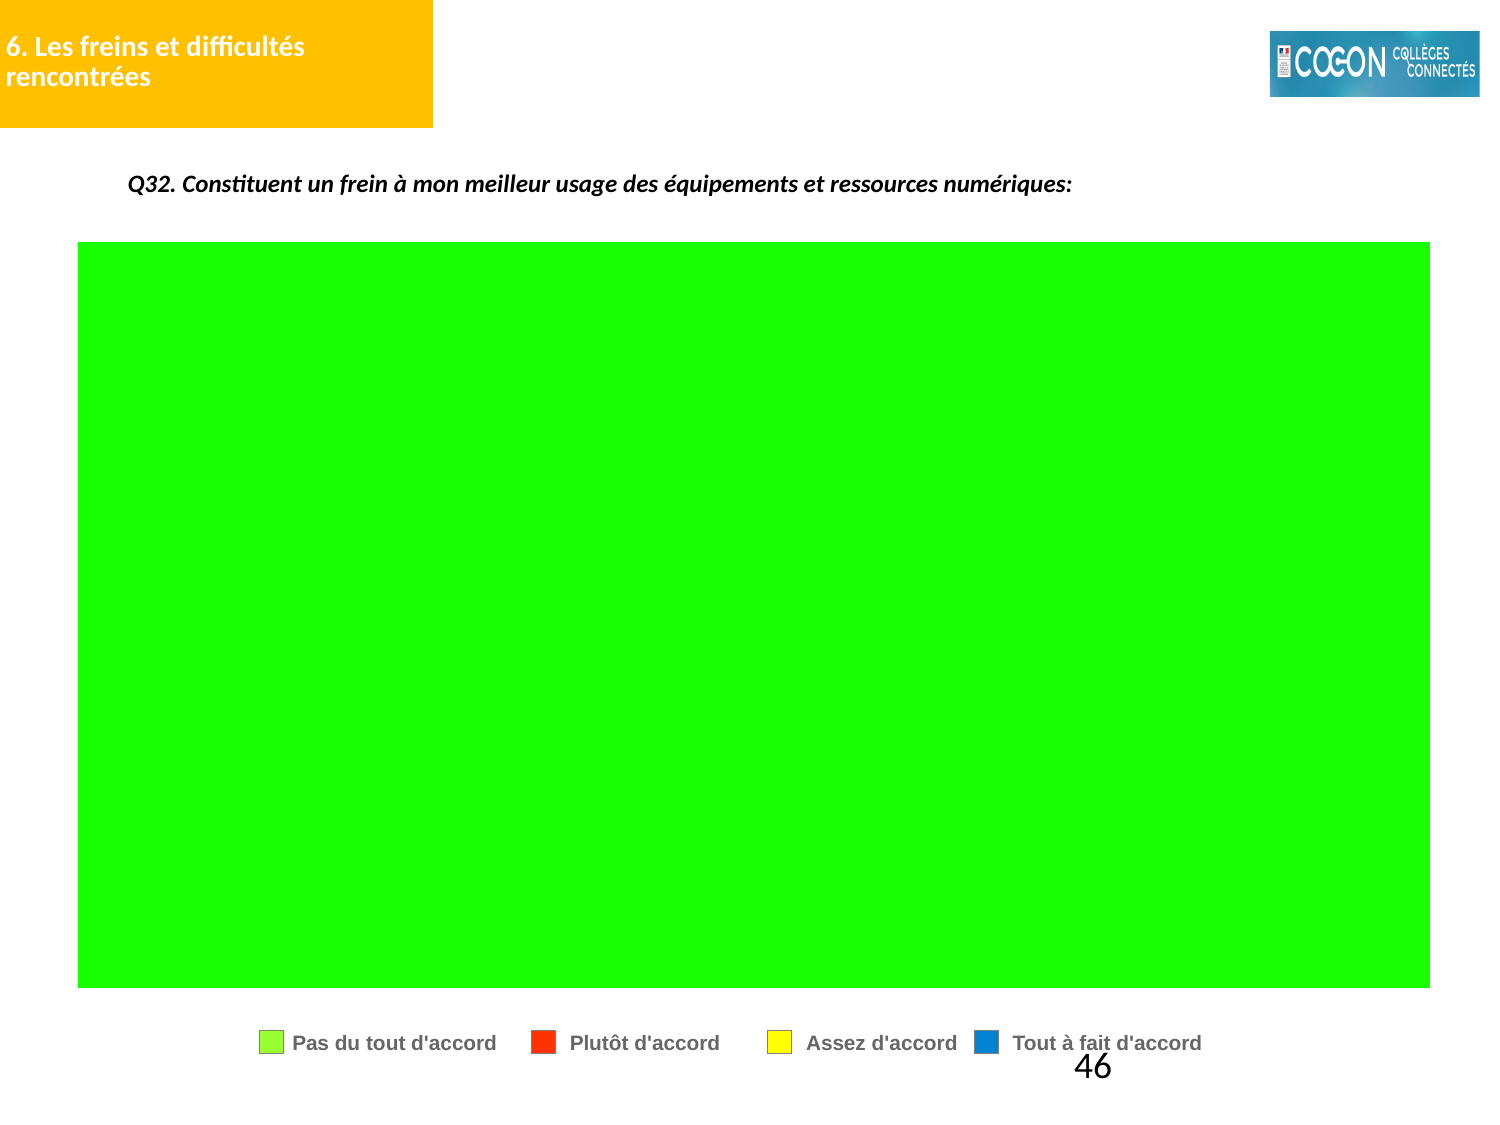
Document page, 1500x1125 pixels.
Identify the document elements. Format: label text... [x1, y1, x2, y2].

text_box [259, 1030, 277, 1054]
text_box <numéro> [1059, 1042, 1397, 1103]
text_box Tout à fait d'accord [998, 1024, 1241, 1064]
text_box Assez d'accord [791, 1024, 975, 1064]
picture [1269, 31, 1480, 97]
text_box [975, 1030, 998, 1054]
text_box Plutôt d'accord [555, 1024, 745, 1064]
text_box [767, 1030, 791, 1054]
text_box [531, 1030, 555, 1054]
text_box Pas du tout d'accord [277, 1024, 520, 1064]
picture [78, 242, 1430, 988]
text_box Q32. Constituent un frein à mon meilleur usage des équipements et ressources numériques: [112, 166, 1407, 209]
text_box 6. Les freins et difficultés rencontrées [0, 0, 433, 128]
